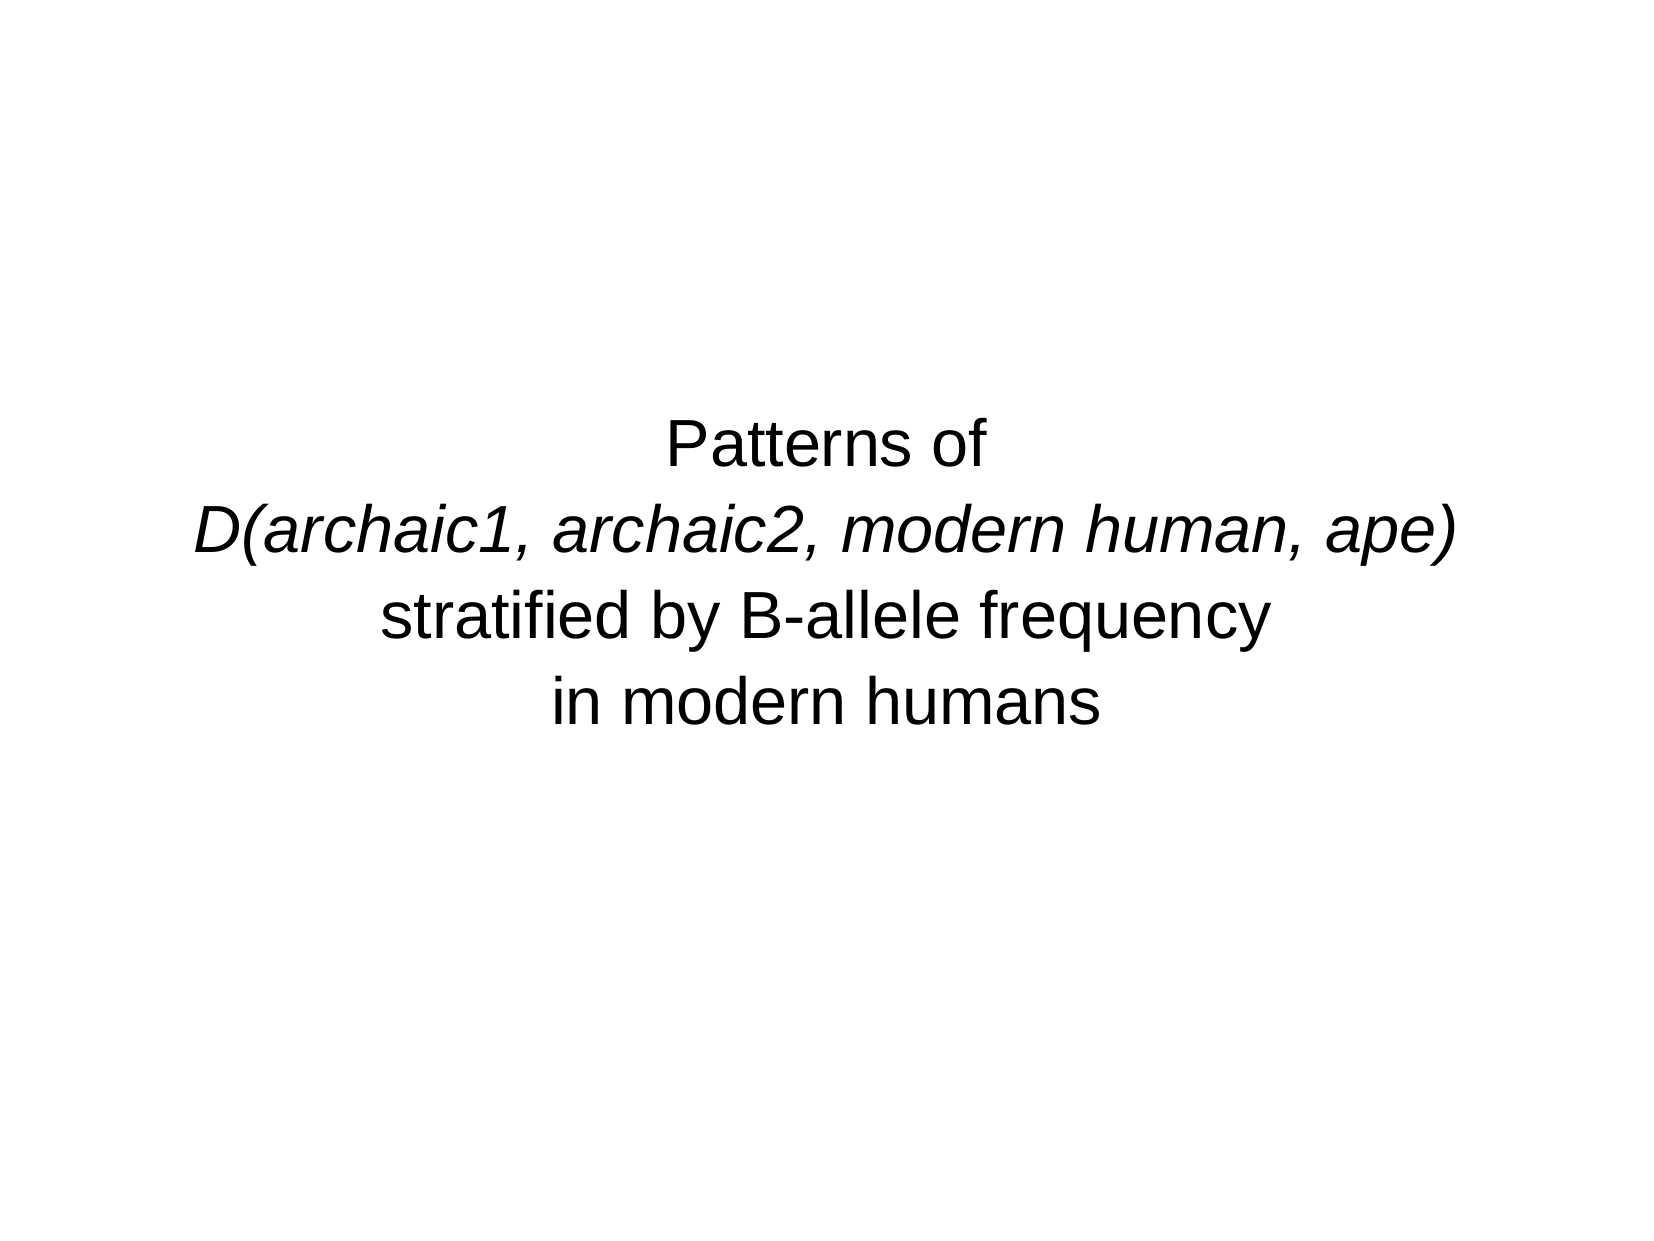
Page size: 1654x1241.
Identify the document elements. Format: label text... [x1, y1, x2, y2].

subtitle Patterns of D(archaic1, archaic2, modern human, ape) stratified by B-allele frequency in modern humans [82, 49, 1571, 1010]
